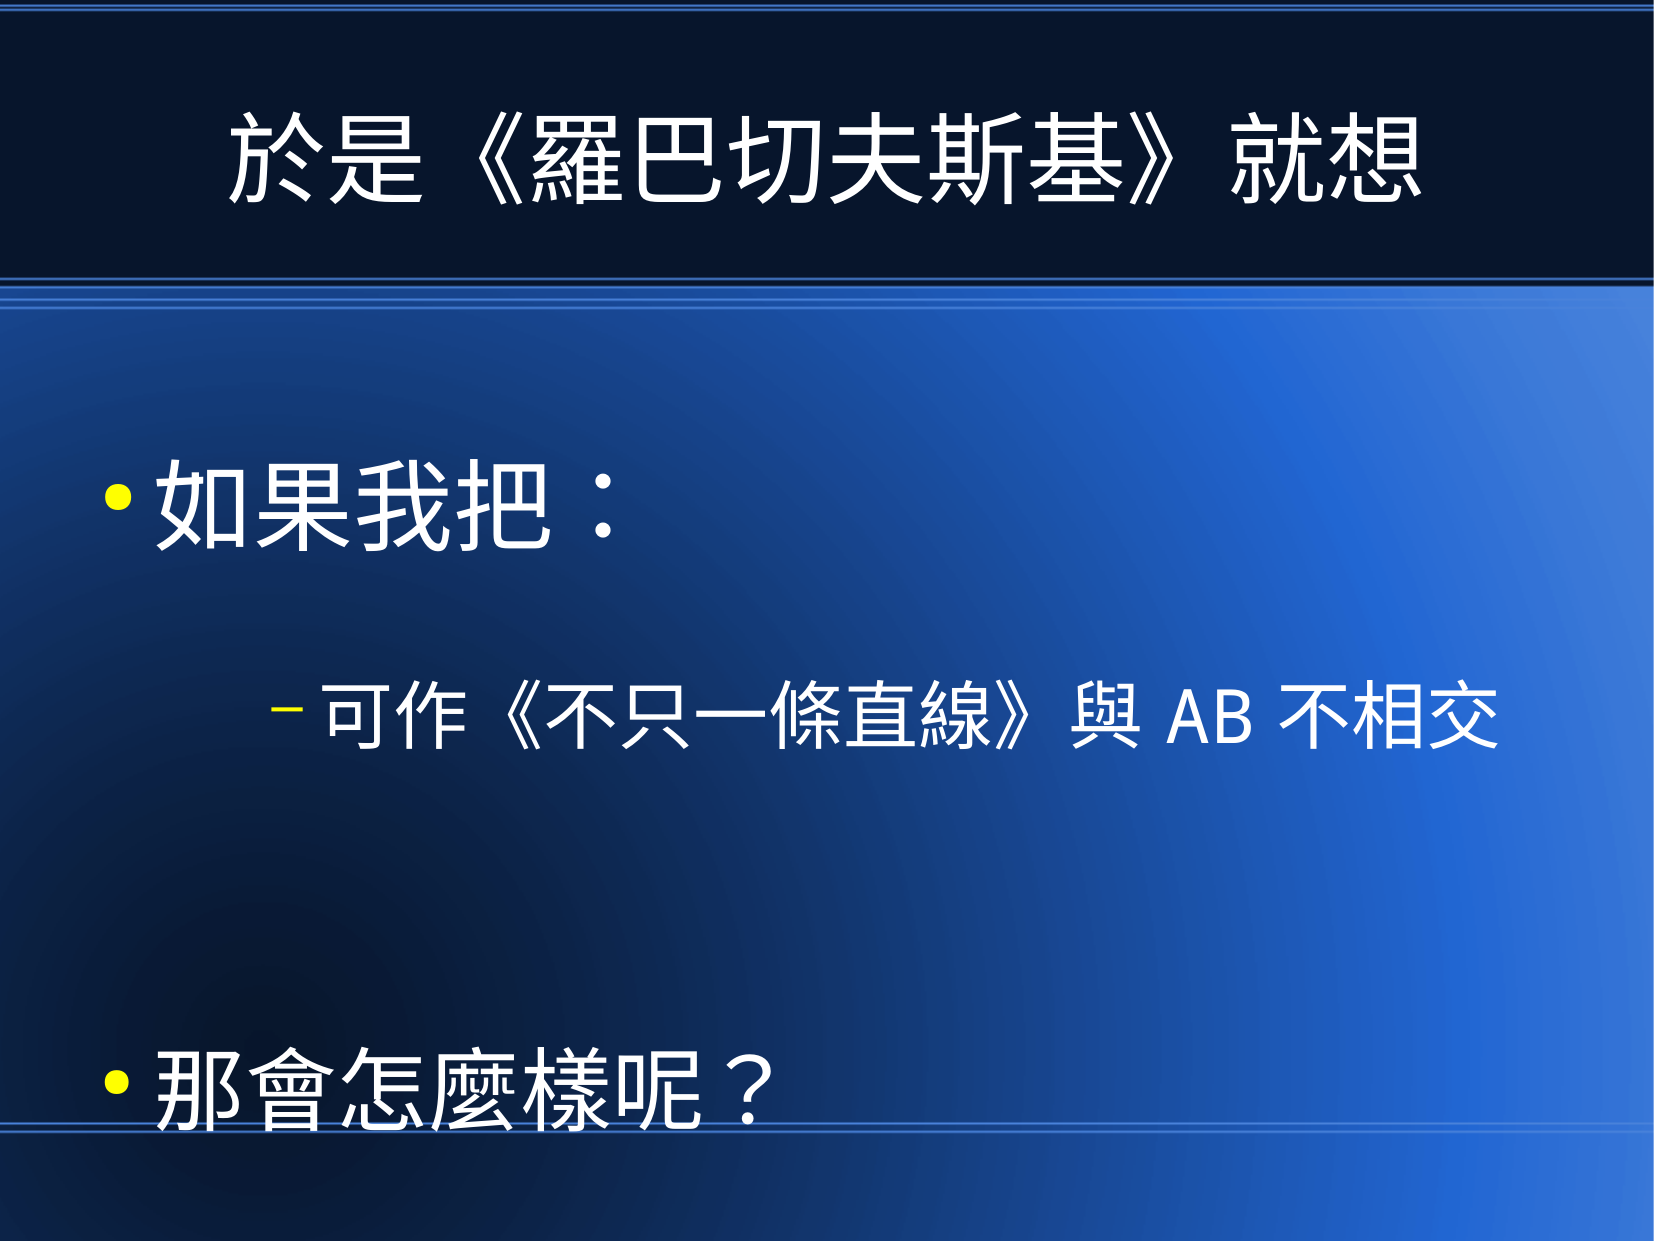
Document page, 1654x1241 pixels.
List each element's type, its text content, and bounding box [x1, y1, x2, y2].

list 如果我把： 可作《不只一條直線》與AB不相交 那會怎麼樣呢？ [82, 355, 1571, 1241]
picture [0, 0, 1654, 1241]
title 於是《羅巴切夫斯基》就想 [82, 49, 1571, 257]
